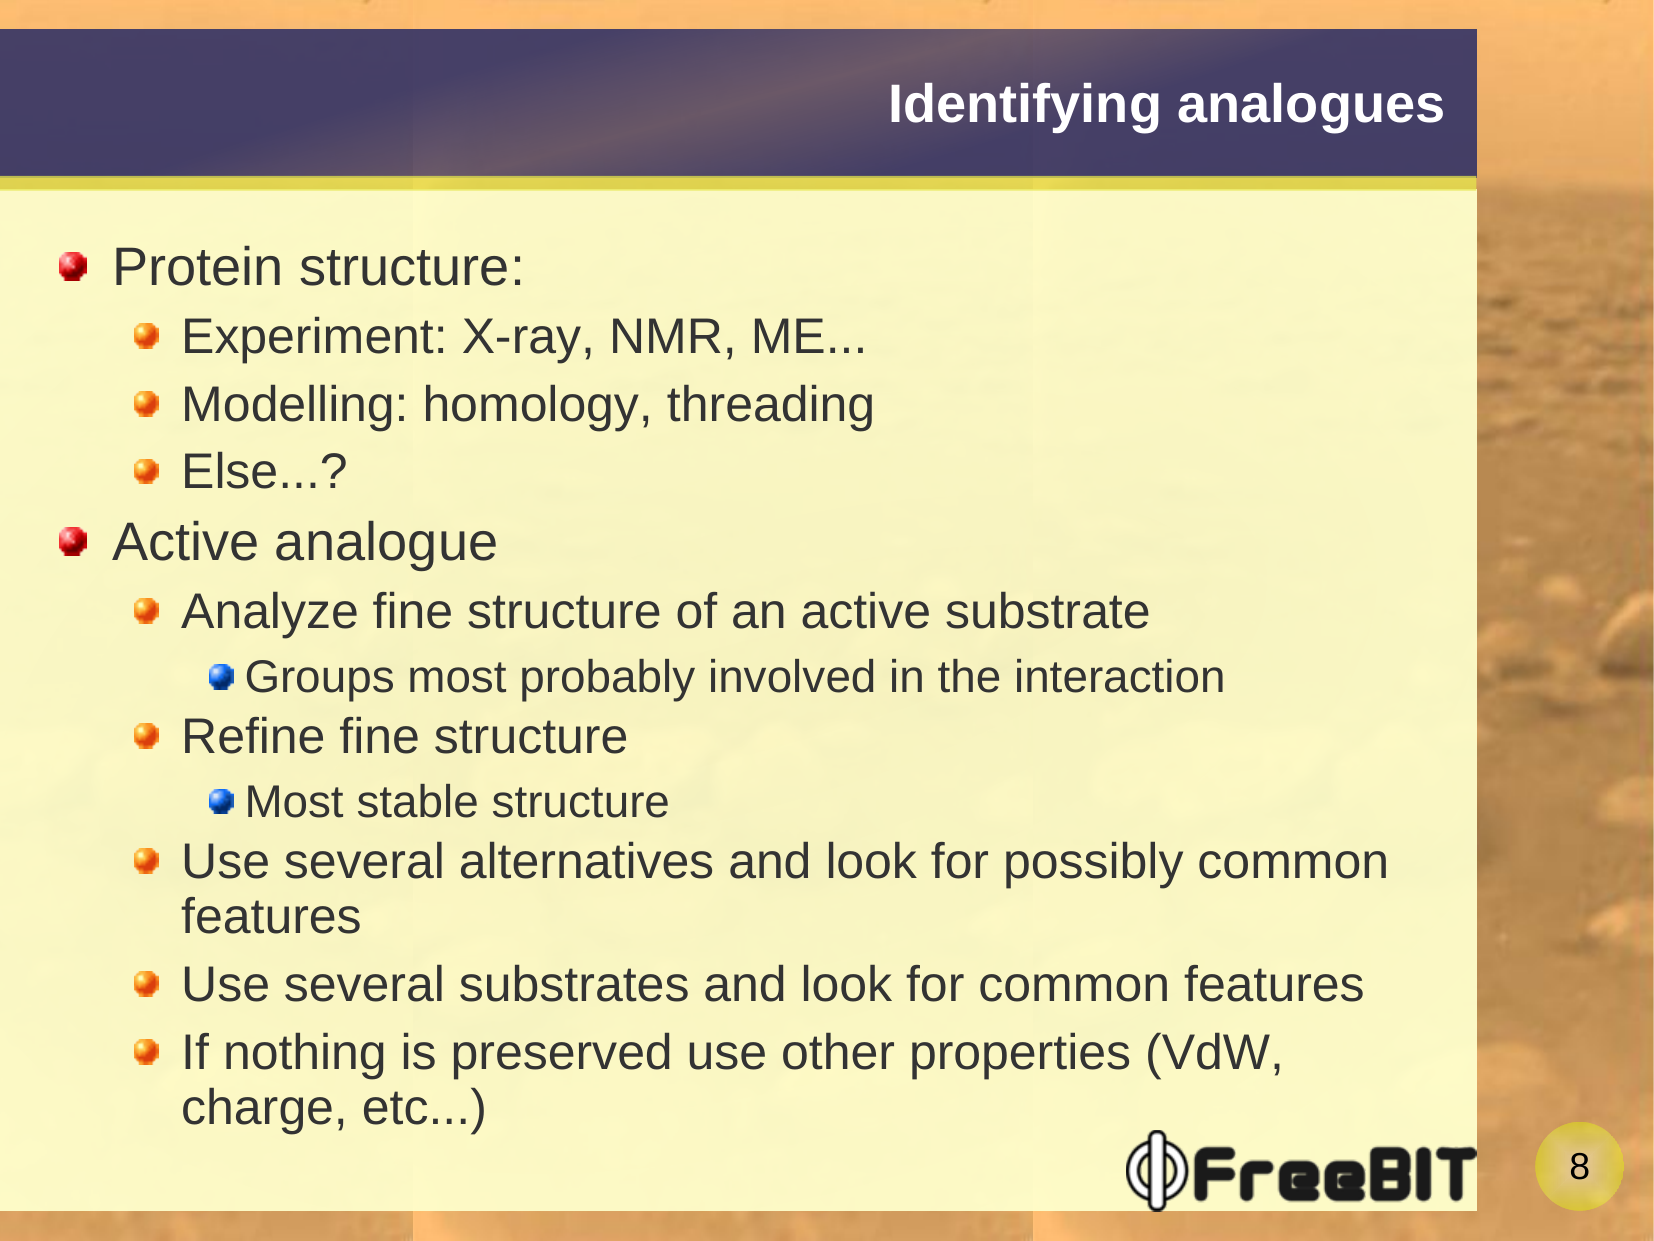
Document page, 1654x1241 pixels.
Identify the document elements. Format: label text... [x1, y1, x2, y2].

title Identifying analogues [29, 59, 1447, 148]
list Protein structure: Experiment: X-ray, NMR, ME... Modelling: homology, threading Else...? Active analogue Analyze fine structure of an active substrate Groups most probably involved in the interaction Refine fine structure Most stable structure Use several alternatives and look for possibly common features Use several substrates and look for common features If nothing is preserved use other properties (VdW, charge, etc...) [59, 236, 1418, 1182]
picture [0, 0, 1654, 1241]
